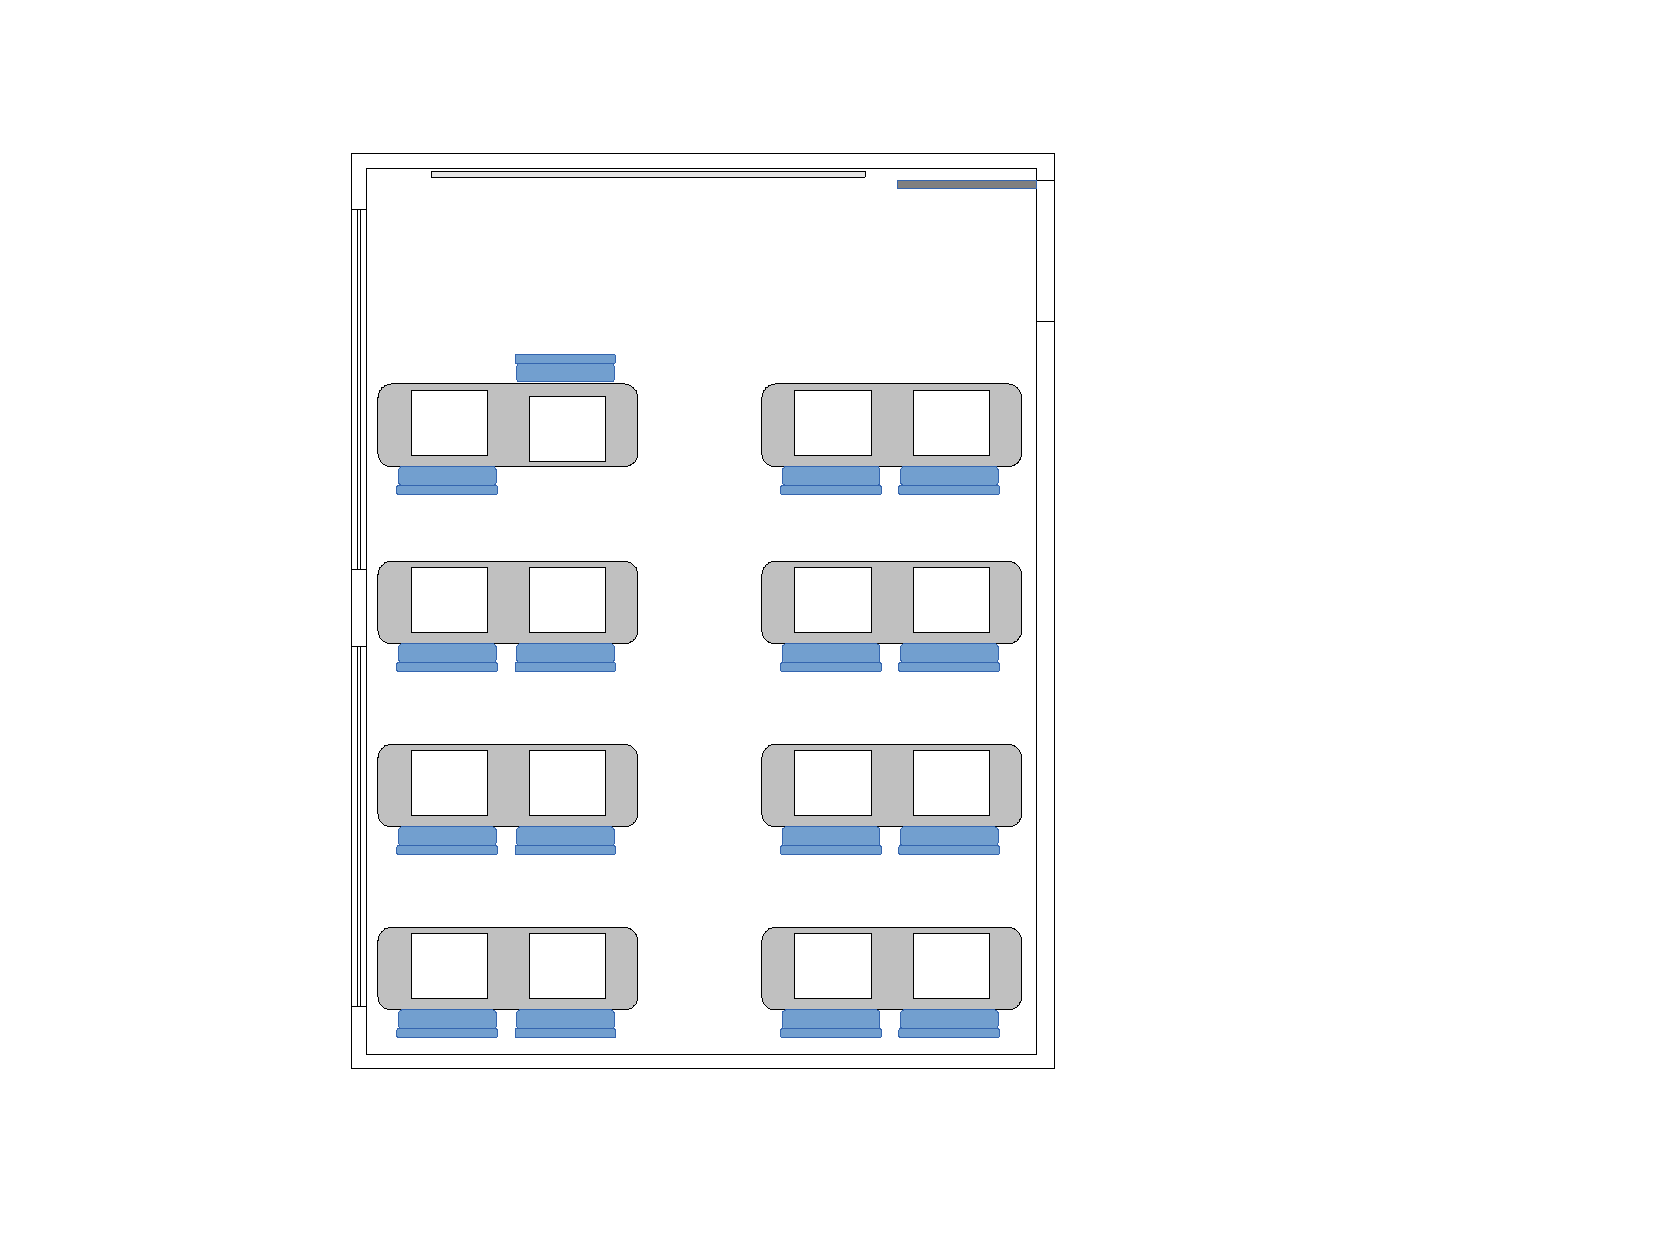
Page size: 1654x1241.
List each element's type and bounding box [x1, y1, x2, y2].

text_box [761, 927, 1022, 1038]
text_box [377, 744, 638, 855]
text_box [515, 354, 616, 382]
text_box [377, 927, 638, 1038]
text_box [431, 171, 866, 178]
text_box [761, 561, 1022, 672]
text_box [377, 561, 638, 672]
text_box [377, 383, 638, 495]
text_box [897, 180, 1037, 189]
text_box [761, 383, 1022, 495]
text_box [761, 744, 1022, 855]
